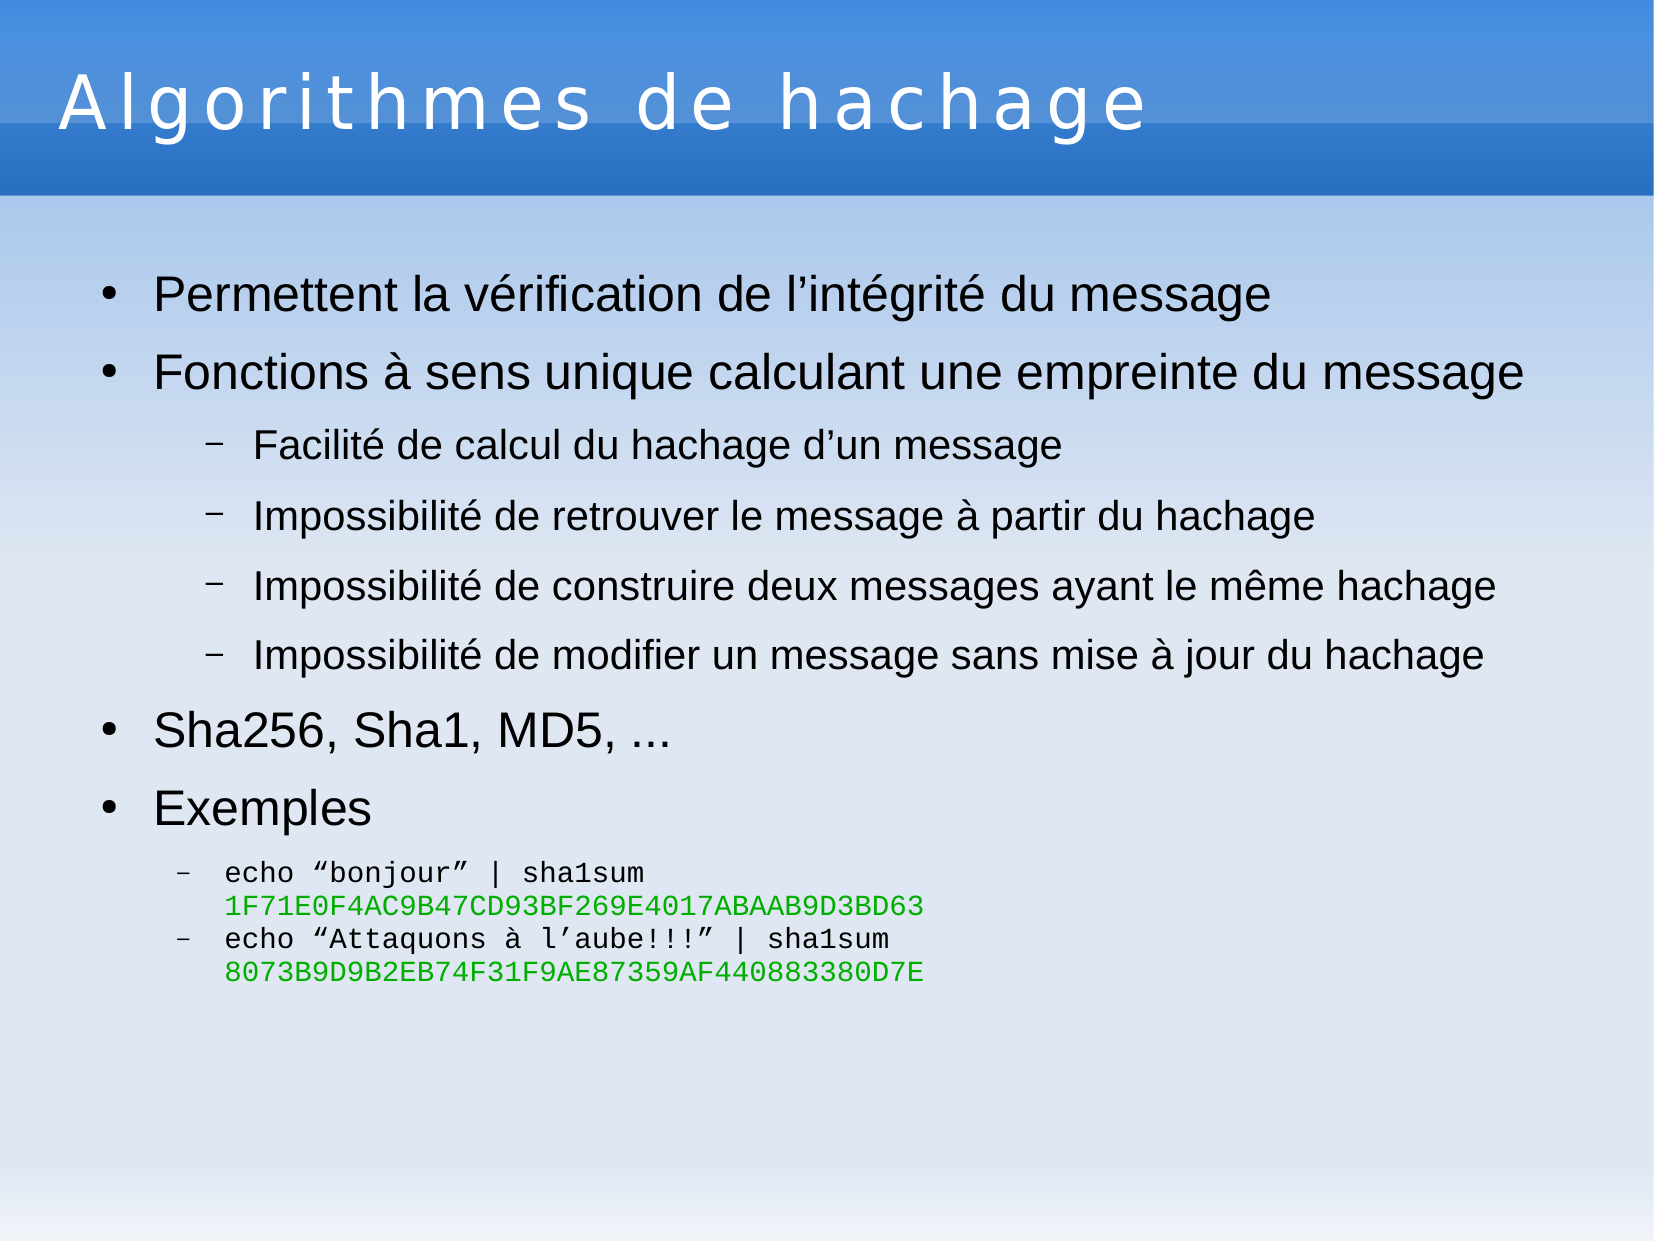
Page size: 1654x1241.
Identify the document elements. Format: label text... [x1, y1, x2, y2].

title Algorithmes de hachage [59, 29, 1270, 178]
picture [0, 0, 1654, 1241]
list Permettent la vérification de l’intégrité du message Fonctions à sens unique calculant une empreinte du message Facilité de calcul du hachage d’un message Impossibilité de retrouver le message à partir du hachage Impossibilité de construire deux messages ayant le même hachage Impossibilité de modifier un message sans mise à jour du hachage Sha256, Sha1, MD5, ... Exemples echo “bonjour” | sha1sum 1F71E0F4AC9B47CD93BF269E4017ABAAB9D3BD63 echo “Attaquons à l’aube!!!” | sha1sum 8073B9D9B2EB74F31F9AE87359AF440883380D7E [82, 266, 1561, 1046]
